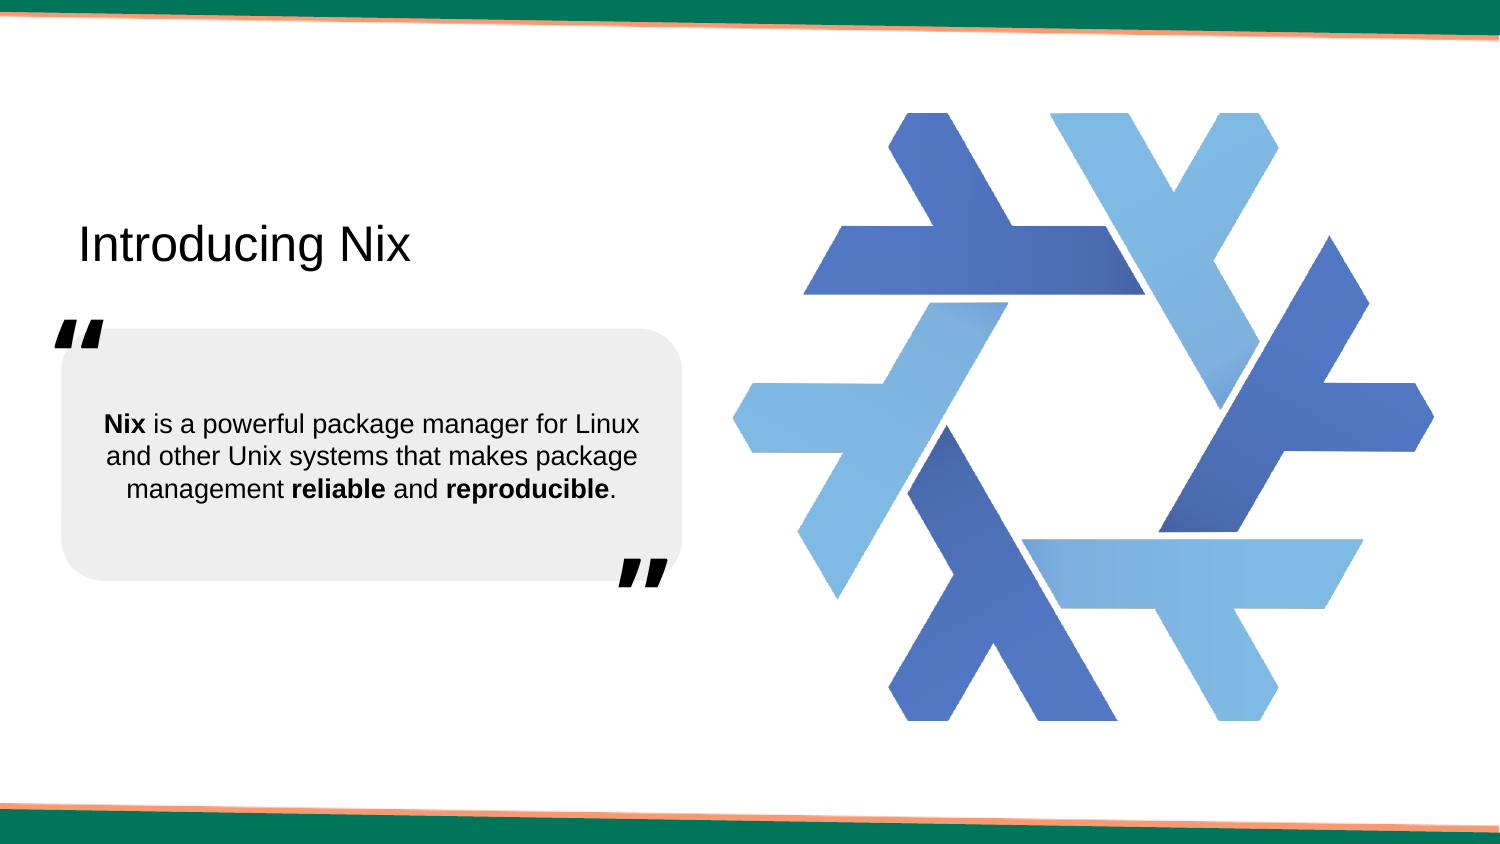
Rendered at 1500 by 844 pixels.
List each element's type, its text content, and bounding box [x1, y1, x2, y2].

text_box “ [38, 271, 142, 411]
text_box ” [602, 510, 709, 650]
picture [732, 113, 1434, 721]
title Introducing Nix [62, 198, 674, 284]
text_box Nix is a powerful package manager for Linux and other Unix systems that makes package management reliable and reproducible. [61, 328, 683, 581]
